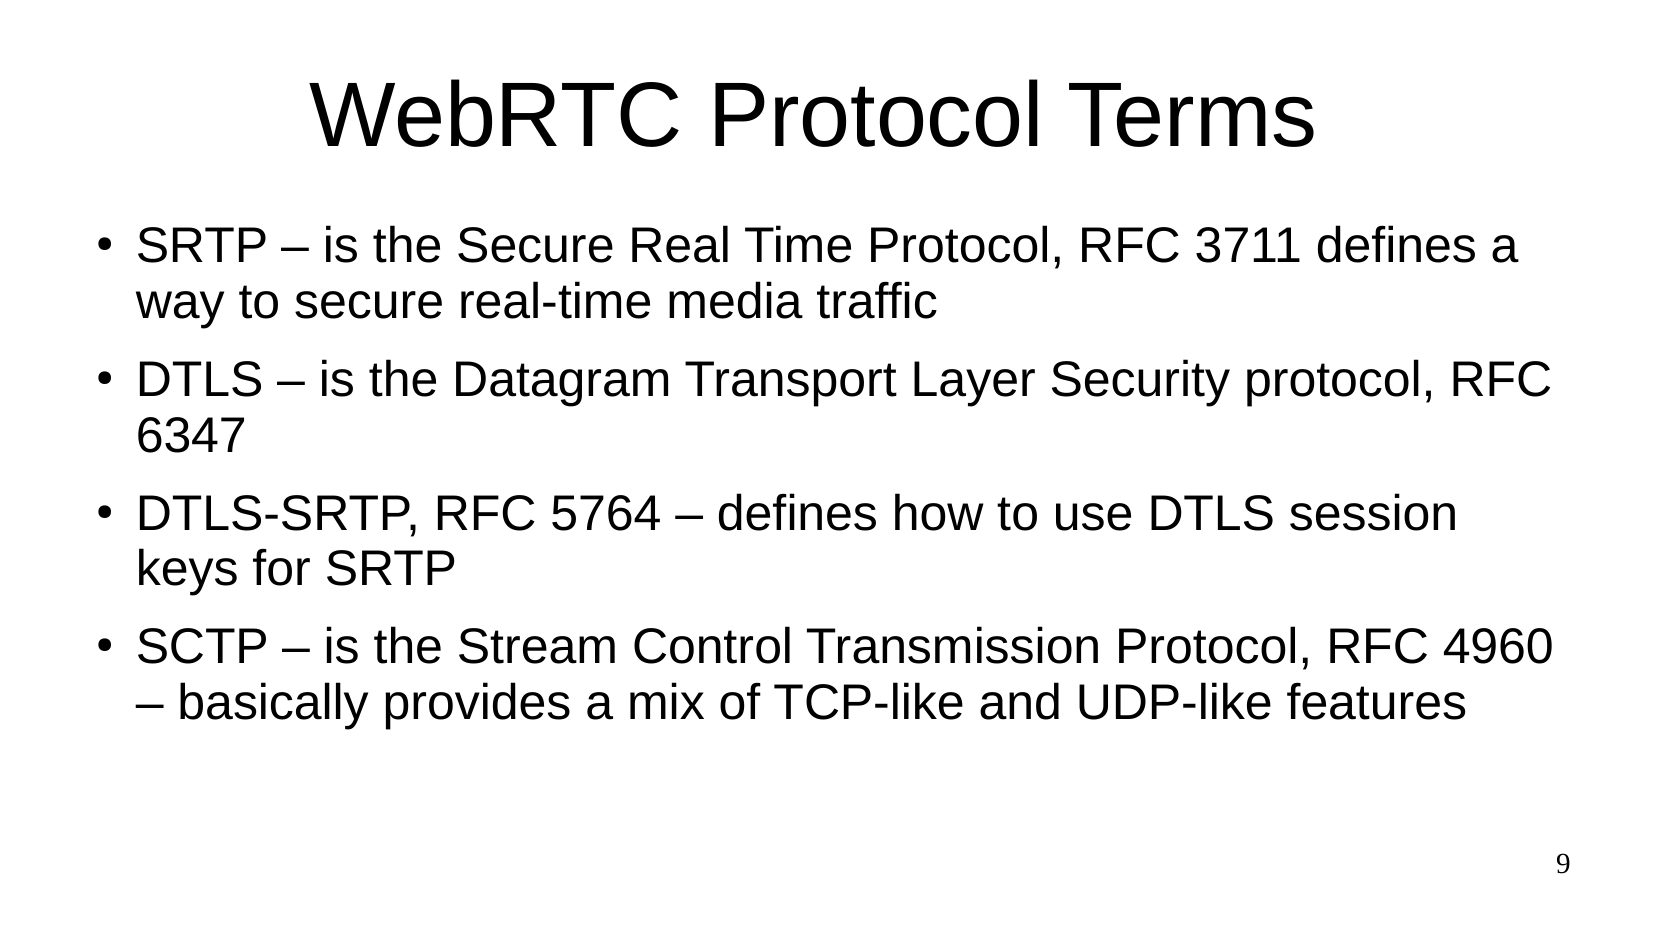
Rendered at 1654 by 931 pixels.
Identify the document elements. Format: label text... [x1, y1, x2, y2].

list SRTP – is the Secure Real Time Protocol, RFC 3711 defines a way to secure real-time media traffic DTLS – is the Datagram Transport Layer Security protocol, RFC 6347 DTLS-SRTP, RFC 5764 – defines how to use DTLS session keys for SRTP SCTP – is the Stream Control Transmission Protocol, RFC 4960 – basically provides a mix of TCP-like and UDP-like features [82, 217, 1571, 758]
title WebRTC Protocol Terms [82, 37, 1571, 193]
